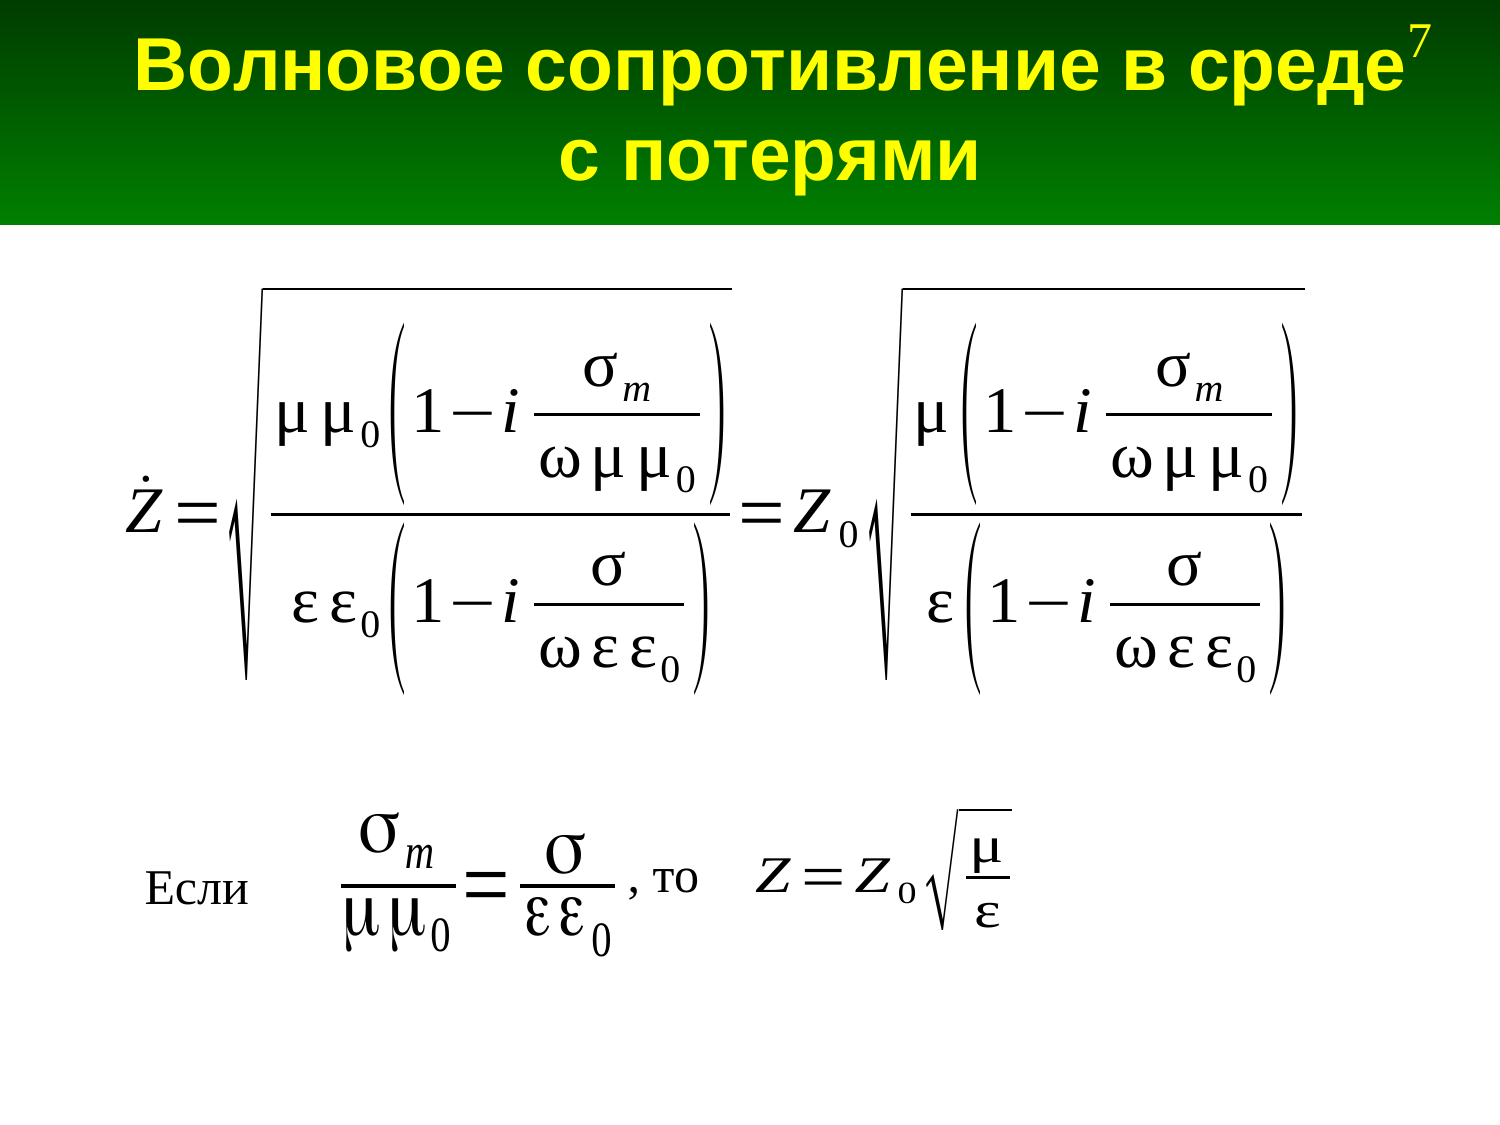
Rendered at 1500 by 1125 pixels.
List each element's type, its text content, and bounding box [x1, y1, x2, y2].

chart [725, 806, 1040, 939]
text_box , то [612, 834, 715, 910]
text_box Если [129, 847, 319, 925]
title Волновое сопротивление в среде с потерями [100, 7, 1441, 204]
chart [94, 284, 1334, 699]
chart [320, 806, 634, 966]
